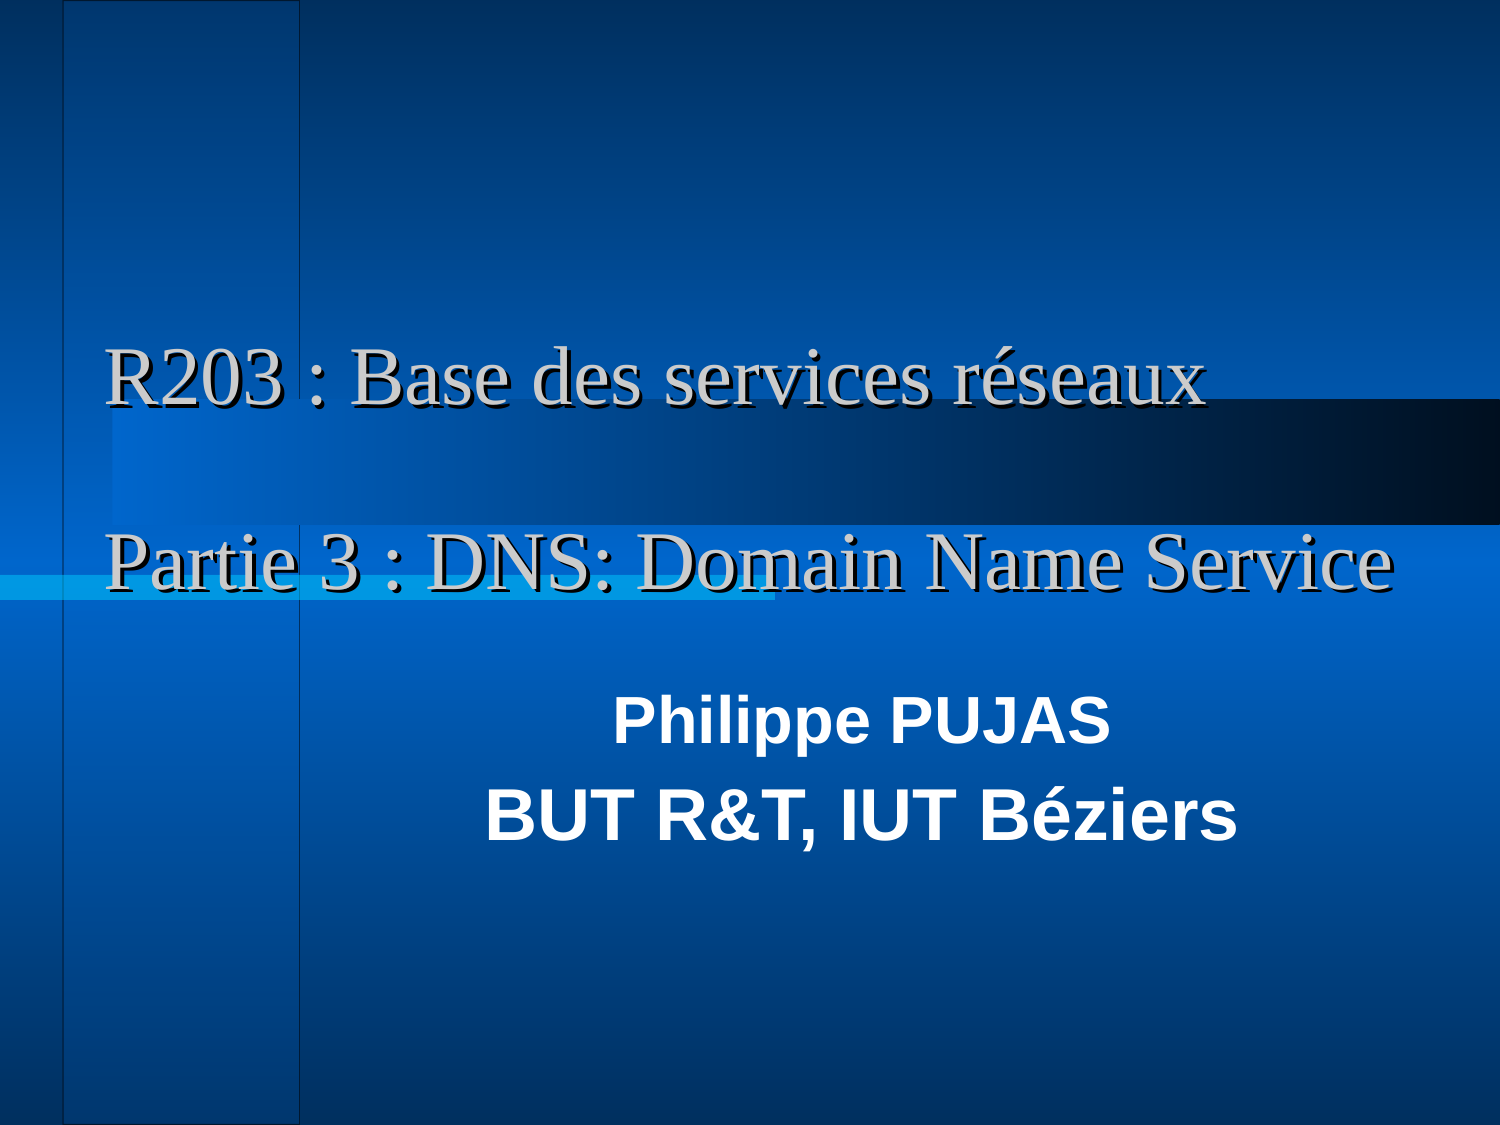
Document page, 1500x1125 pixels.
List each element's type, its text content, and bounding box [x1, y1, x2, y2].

title R203 : Base des services réseaux Partie 3 : DNS: Domain Name Service [88, 276, 1418, 661]
subtitle Philippe PUJAS BUT R&T, IUT Béziers [337, 675, 1388, 963]
